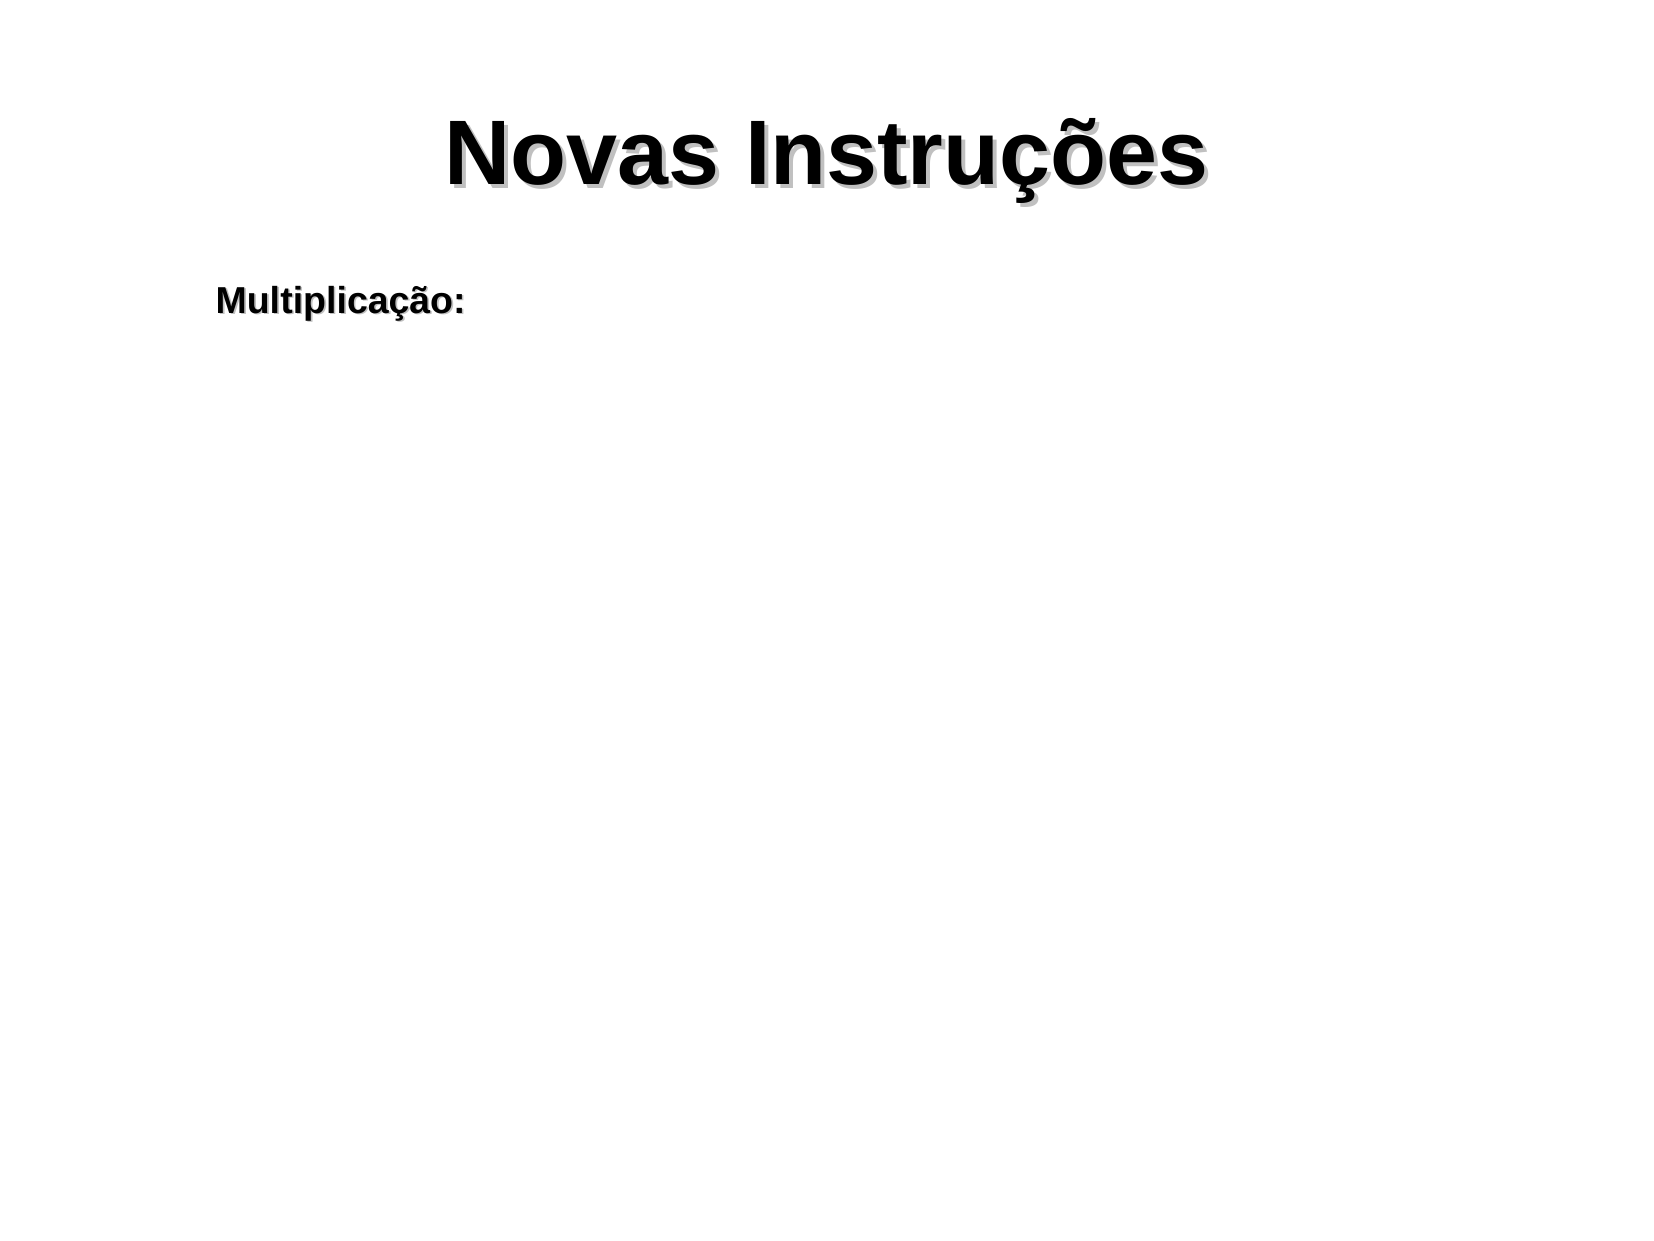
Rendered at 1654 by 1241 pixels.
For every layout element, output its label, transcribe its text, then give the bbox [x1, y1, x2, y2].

title Novas Instruções [82, 49, 1571, 257]
text_box Multiplicação: [200, 271, 481, 329]
